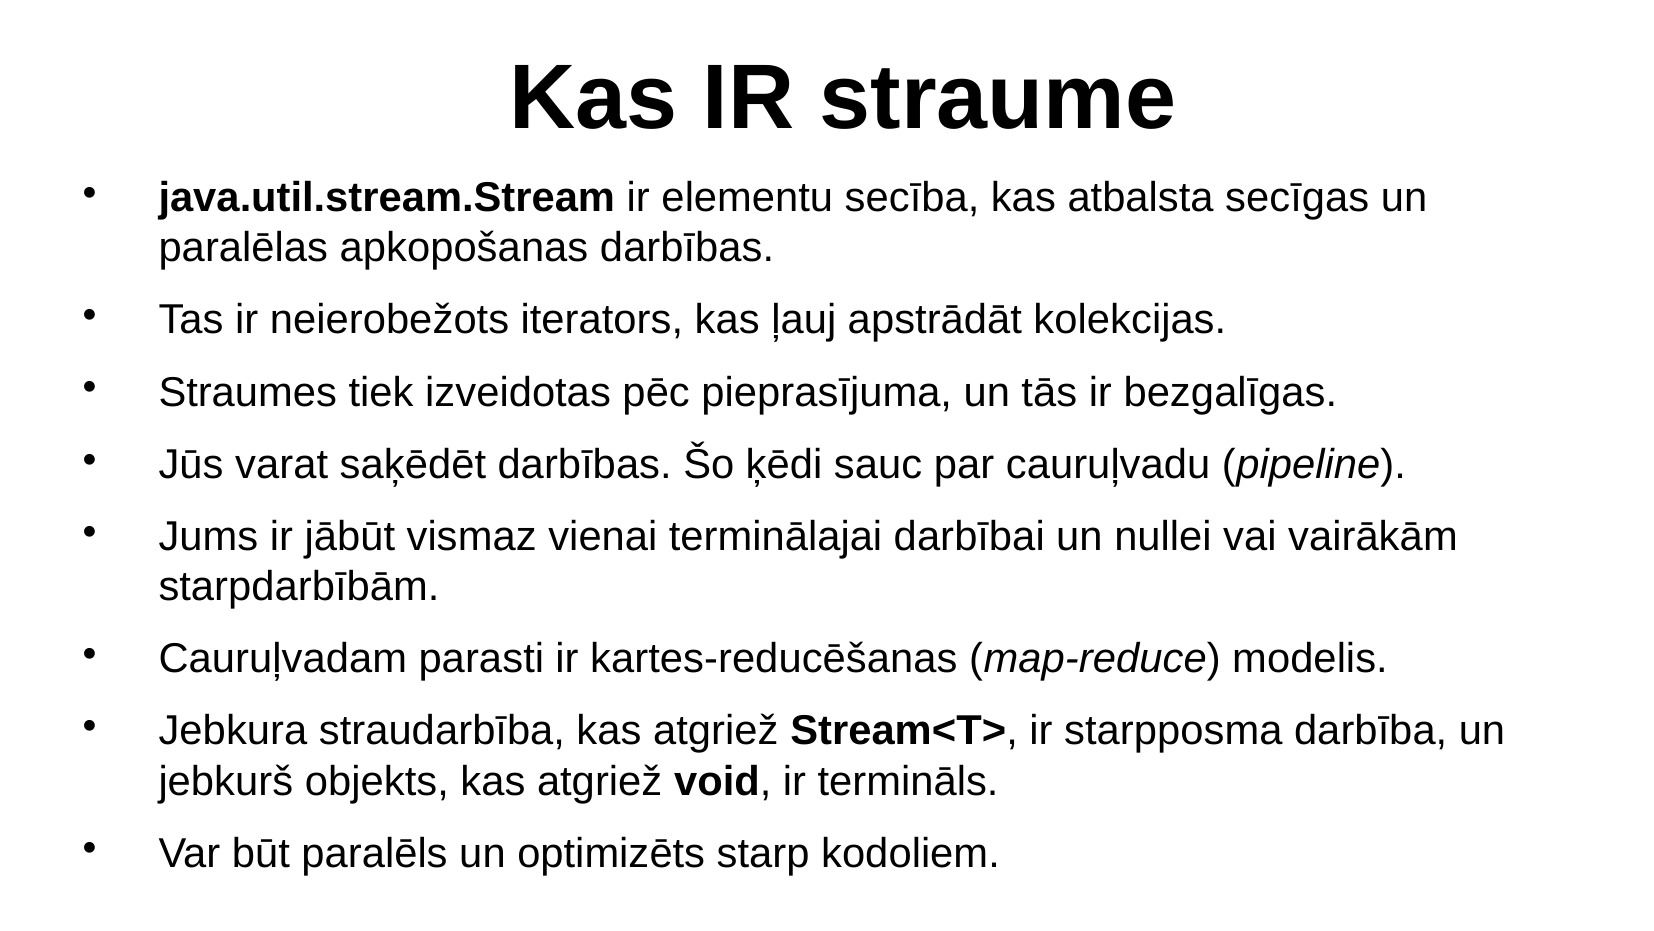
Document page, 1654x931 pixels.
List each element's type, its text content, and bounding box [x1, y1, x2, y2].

title Kas IR straume [82, 36, 1571, 146]
list java.util.stream.Stream ir elementu secība, kas atbalsta secīgas un paralēlas apkopošanas darbības. Tas ir neierobežots iterators, kas ļauj apstrādāt kolekcijas. Straumes tiek izveidotas pēc pieprasījuma, un tās ir bezgalīgas. Jūs varat saķēdēt darbības. Šo ķēdi sauc par cauruļvadu (pipeline). Jums ir jābūt vismaz vienai terminālajai darbībai un nullei vai vairākām starpdarbībām. Cauruļvadam parasti ir kartes-reducēšanas (map-reduce) modelis. Jebkura straudarbība, kas atgriež Stream<T>, ir starpposma darbība, un jebkurš objekts, kas atgriež void, ir termināls. Var būt paralēls un optimizēts starp kodoliem. [82, 168, 1538, 889]
